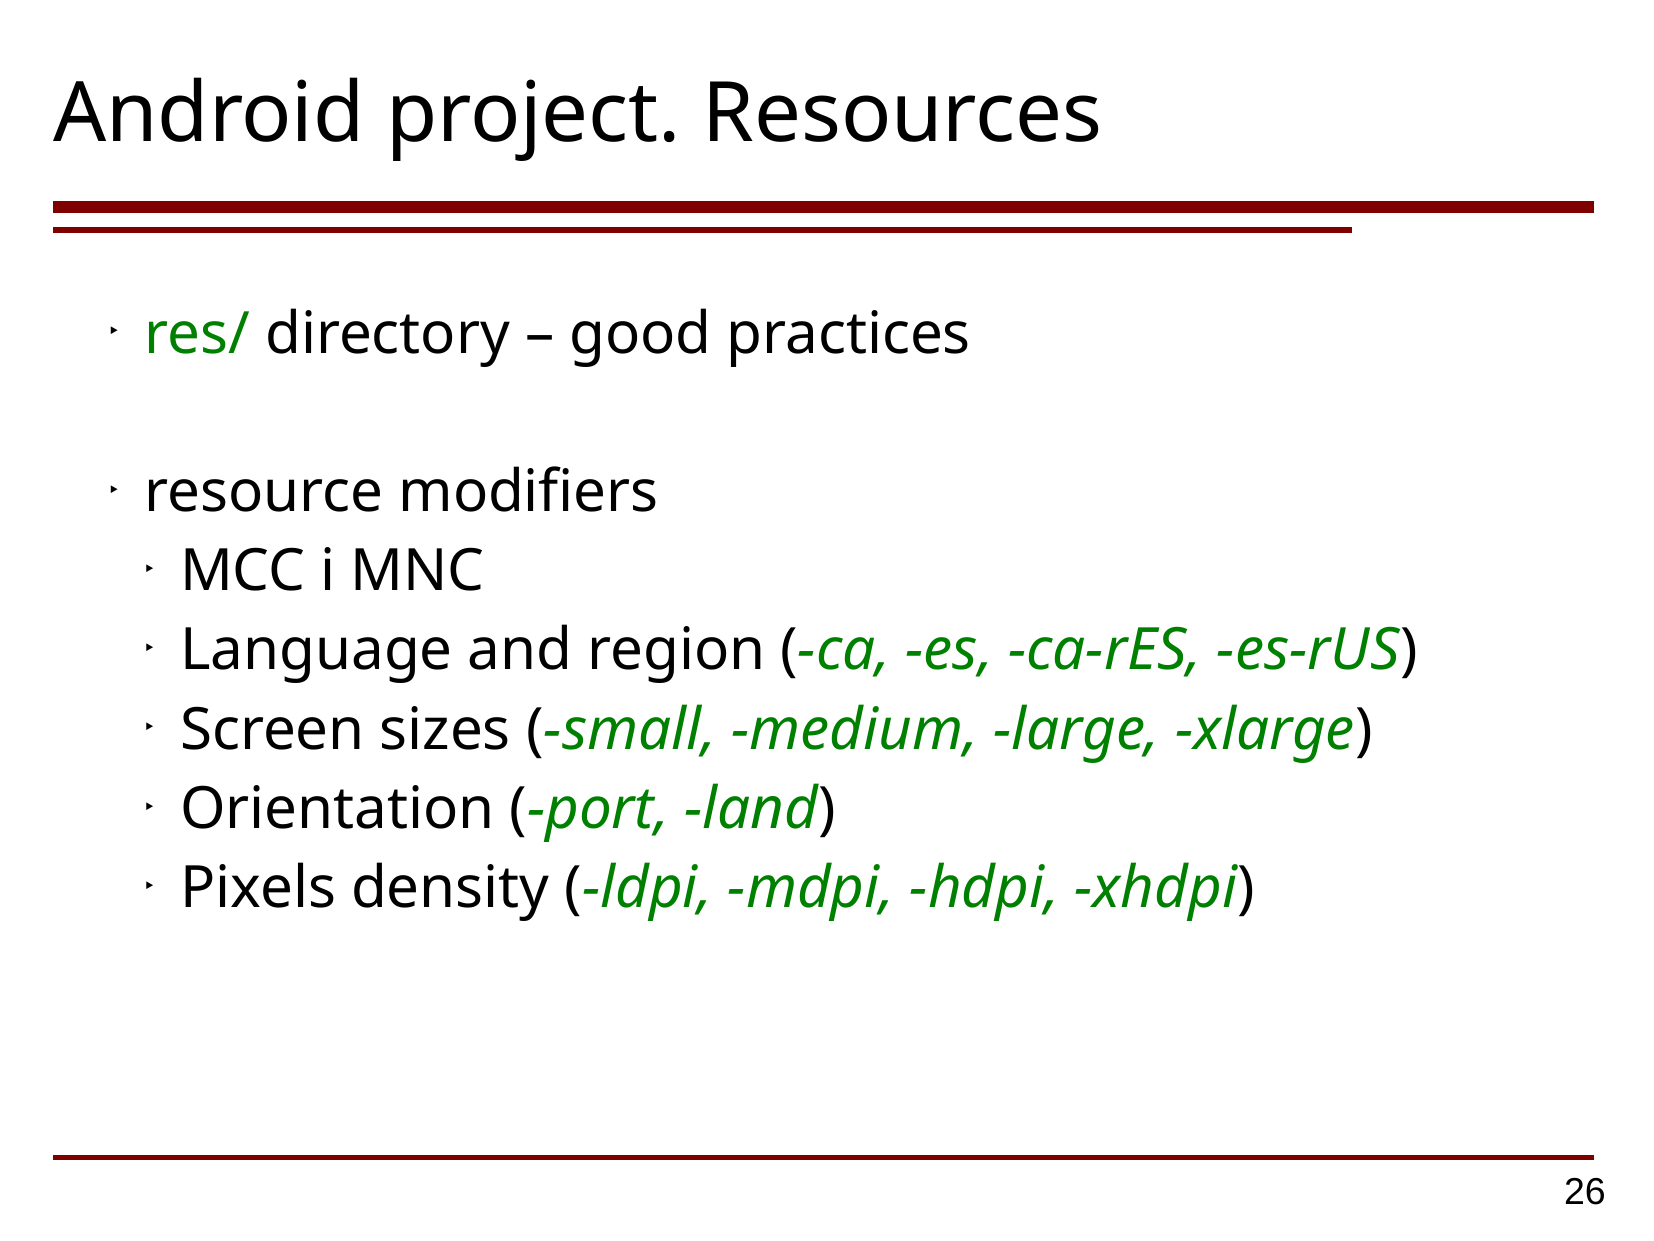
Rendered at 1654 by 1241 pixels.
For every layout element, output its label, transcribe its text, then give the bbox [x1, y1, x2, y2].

text_box <number> [35, 1163, 1654, 1221]
subtitle Android project. Resources [53, 48, 1542, 172]
text_box res/ directory – good practices resource modifiers MCC i MNC Language and region (-ca, -es, -ca-rES, -es-rUS) Screen sizes (-small, -medium, -large, -xlarge) Orientation (-port, -land) Pixels density (-ldpi, -mdpi, -hdpi, -xhdpi) [59, 283, 1460, 923]
